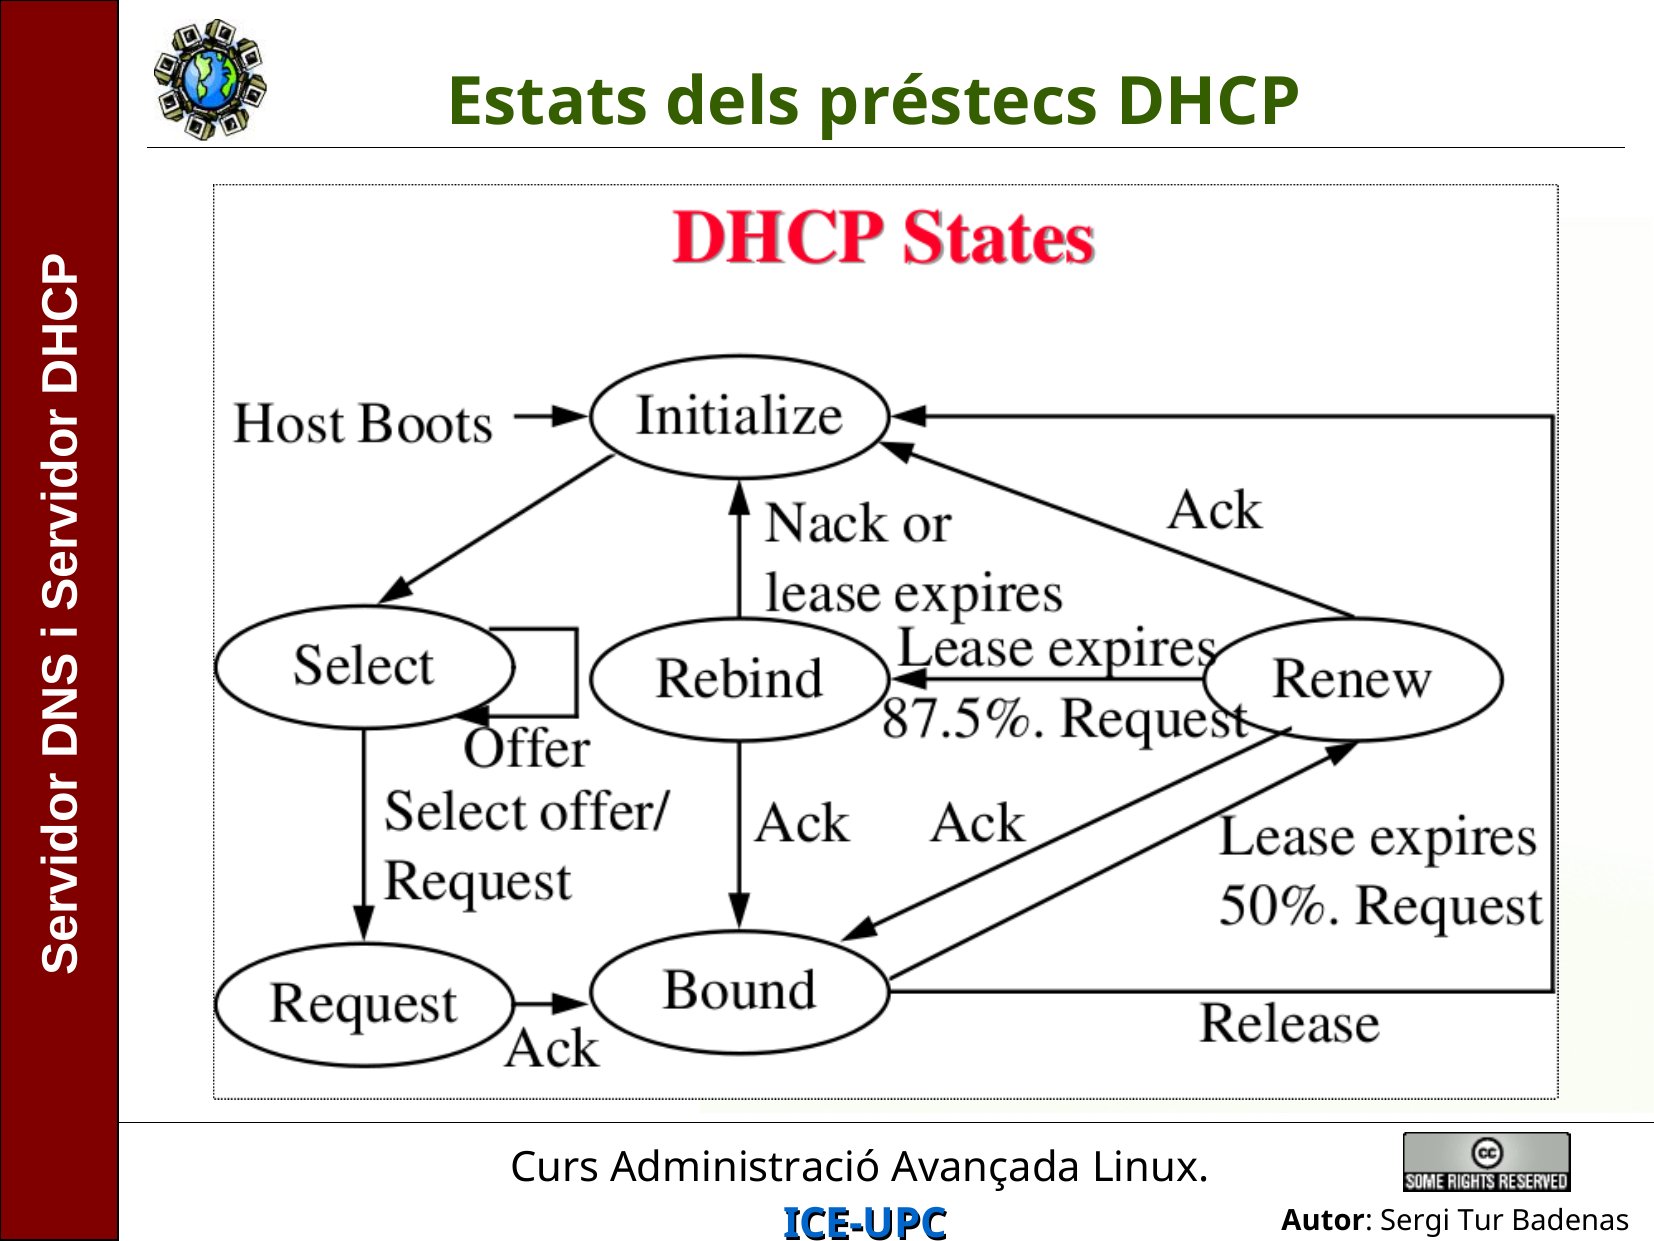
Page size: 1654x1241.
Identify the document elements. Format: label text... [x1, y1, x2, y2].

picture [1403, 1132, 1571, 1192]
title Estats dels préstecs DHCP [129, 56, 1619, 141]
picture [154, 19, 268, 56]
picture [213, 184, 1654, 1113]
